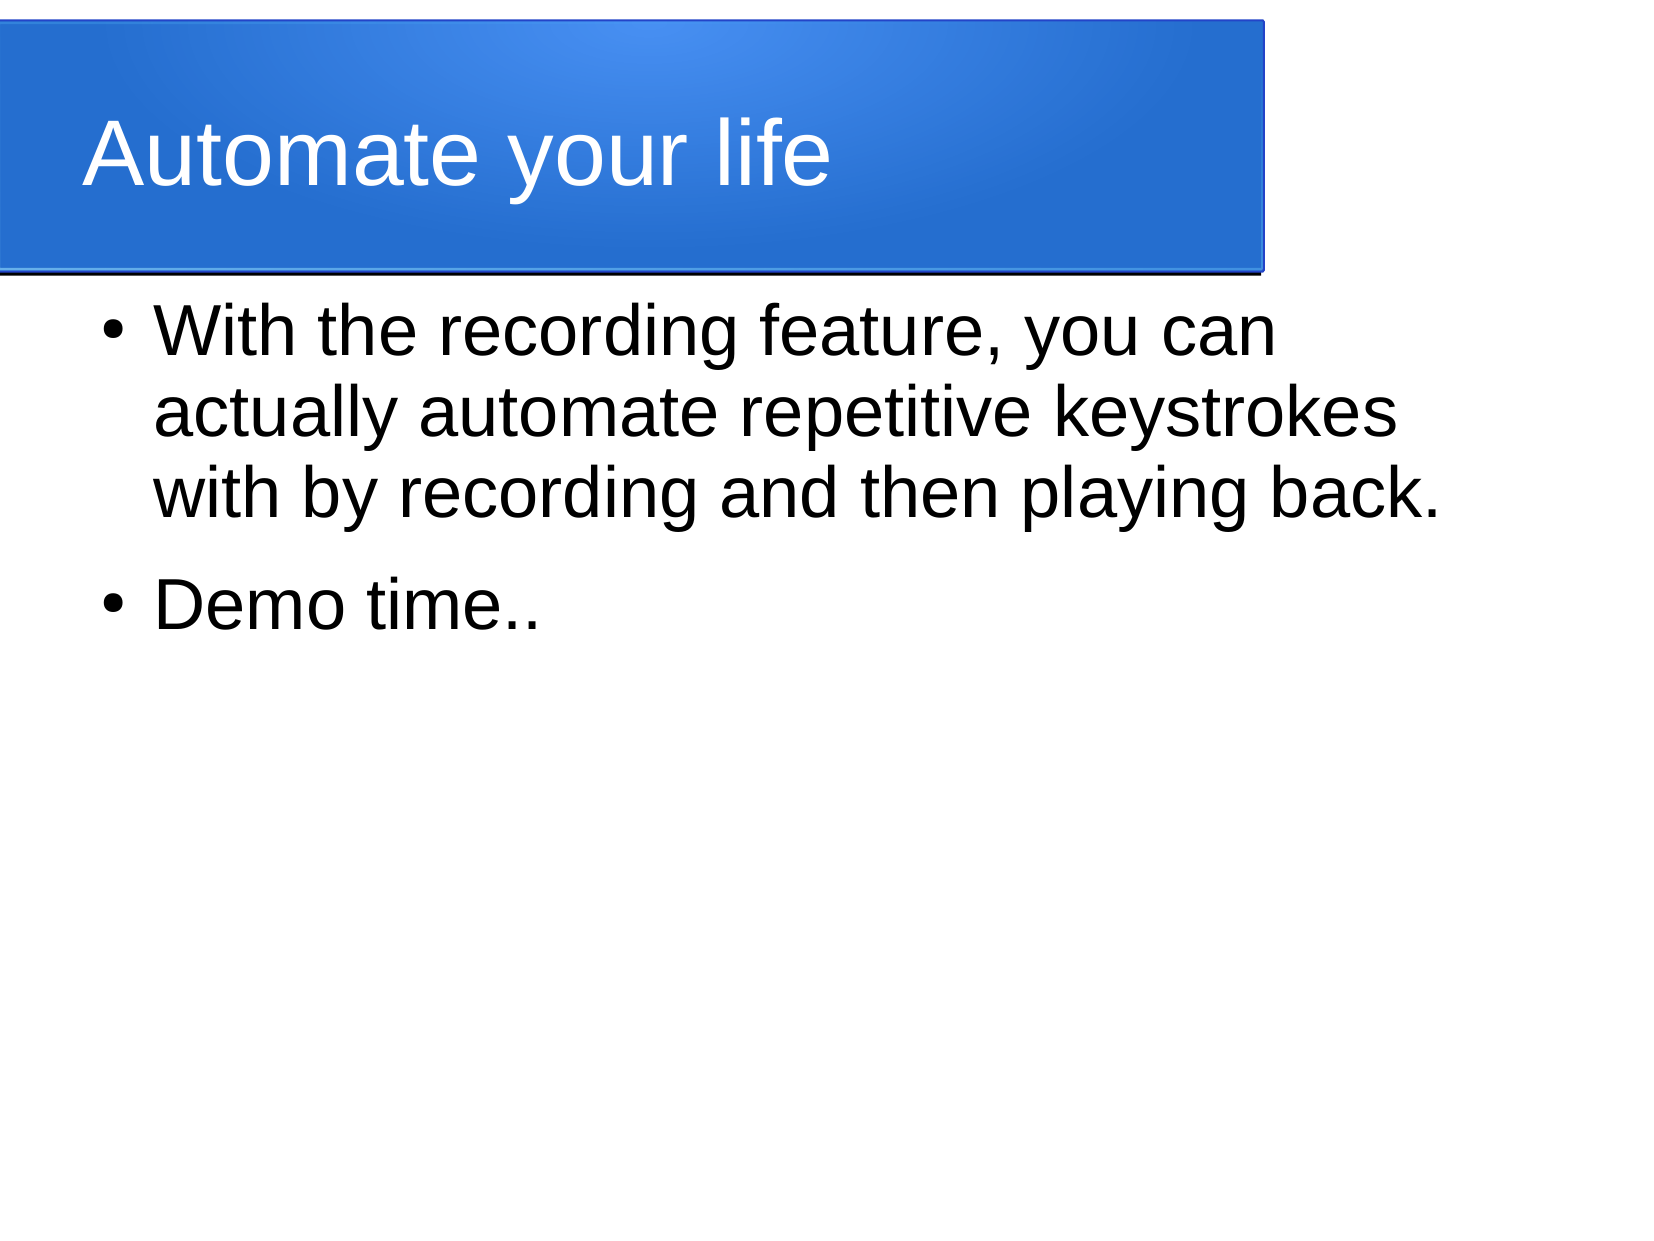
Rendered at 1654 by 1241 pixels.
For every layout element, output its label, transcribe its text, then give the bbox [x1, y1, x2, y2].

title Automate your life [82, 49, 1250, 257]
list With the recording feature, you can actually automate repetitive keystrokes with by recording and then playing back. Demo time.. [82, 290, 1538, 1010]
